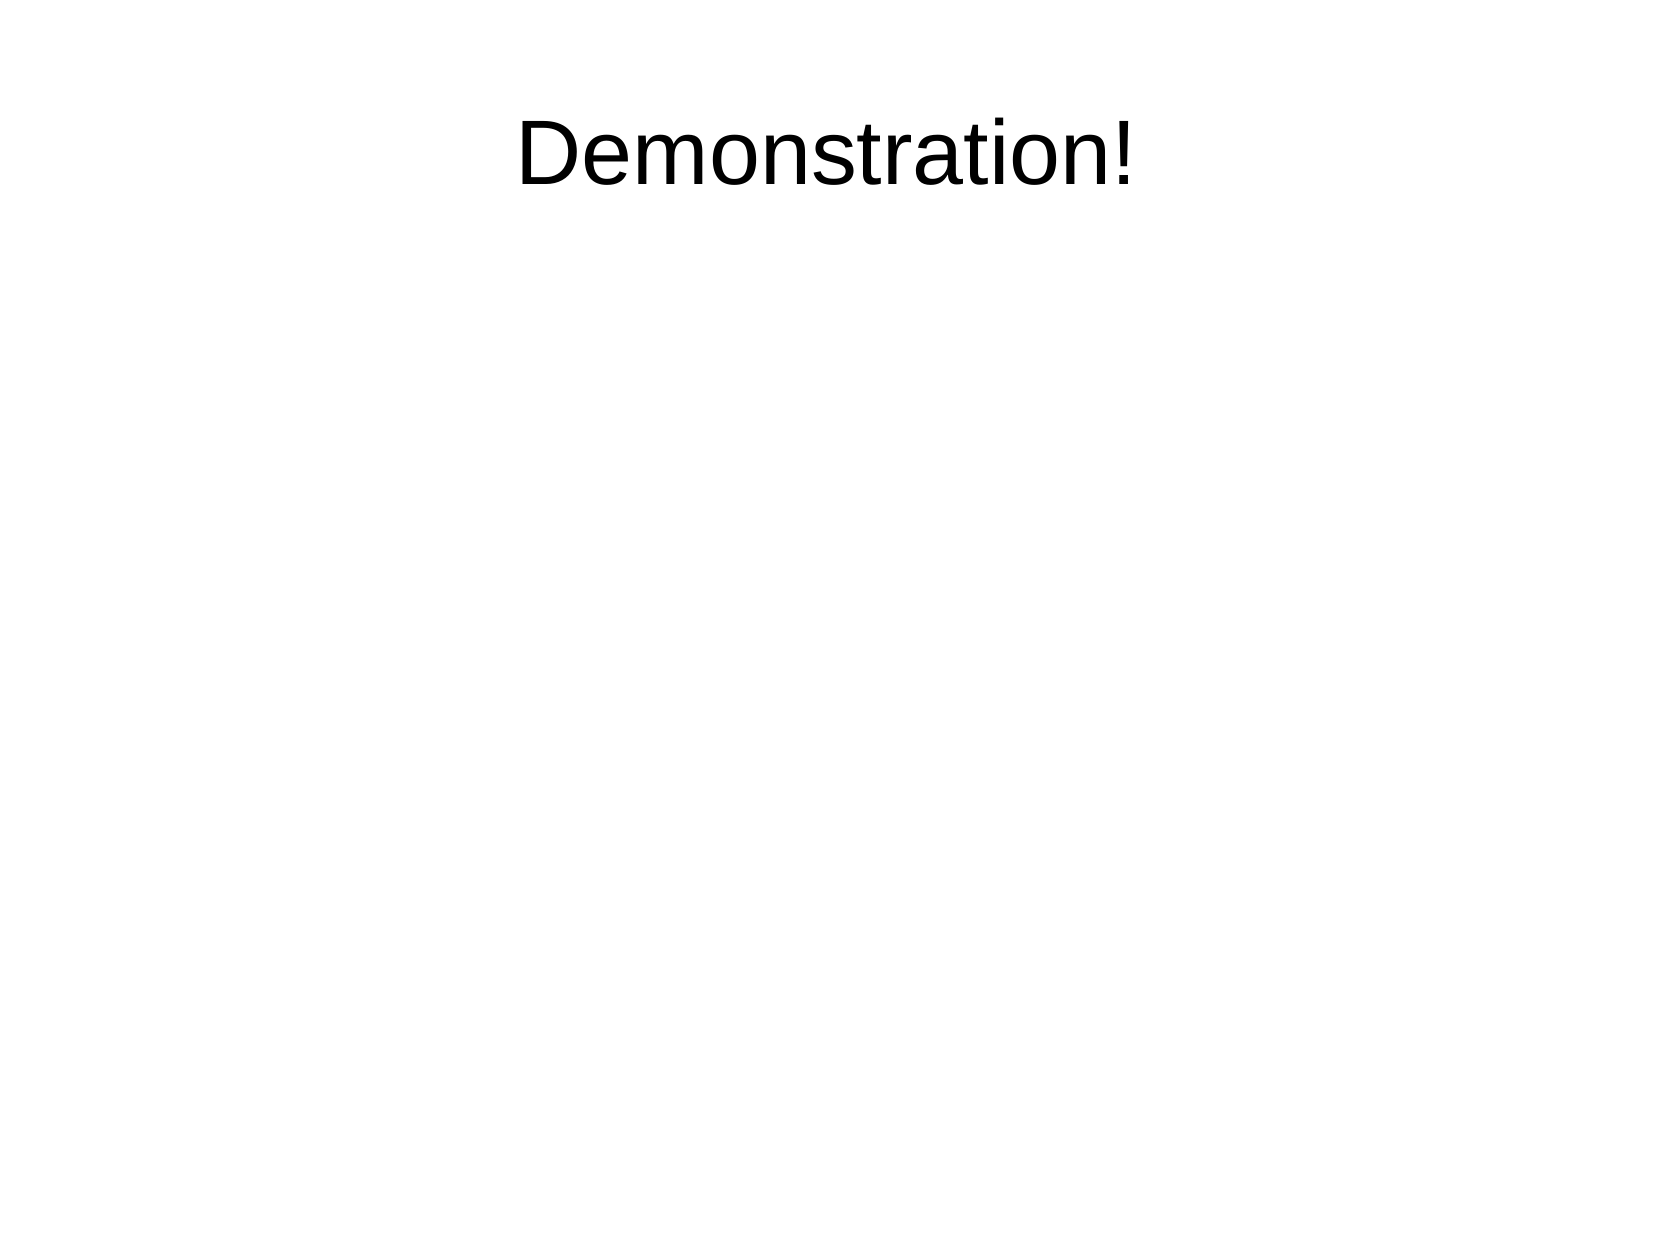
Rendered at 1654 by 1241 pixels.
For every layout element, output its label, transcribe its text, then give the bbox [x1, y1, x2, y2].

title Demonstration! [82, 49, 1571, 257]
